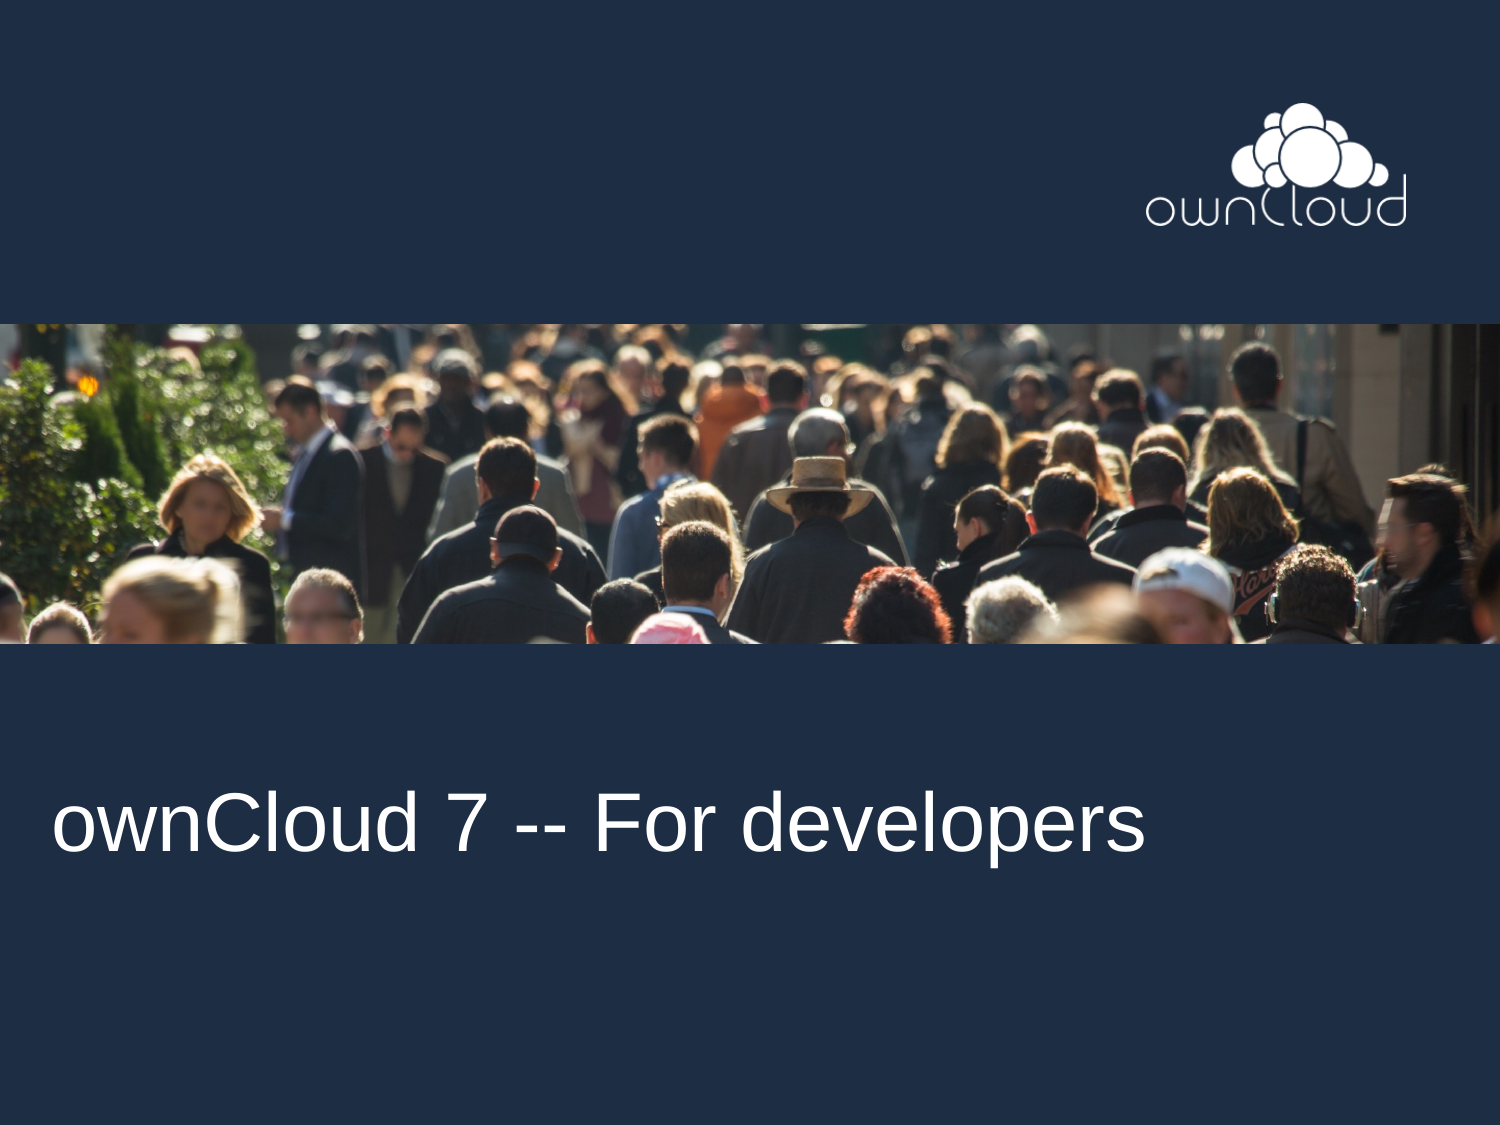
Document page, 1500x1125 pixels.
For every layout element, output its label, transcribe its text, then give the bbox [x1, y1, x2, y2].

picture [0, 324, 1500, 644]
text_box ownCloud 7 -- For developers [36, 761, 1462, 985]
picture [1146, 103, 1406, 226]
